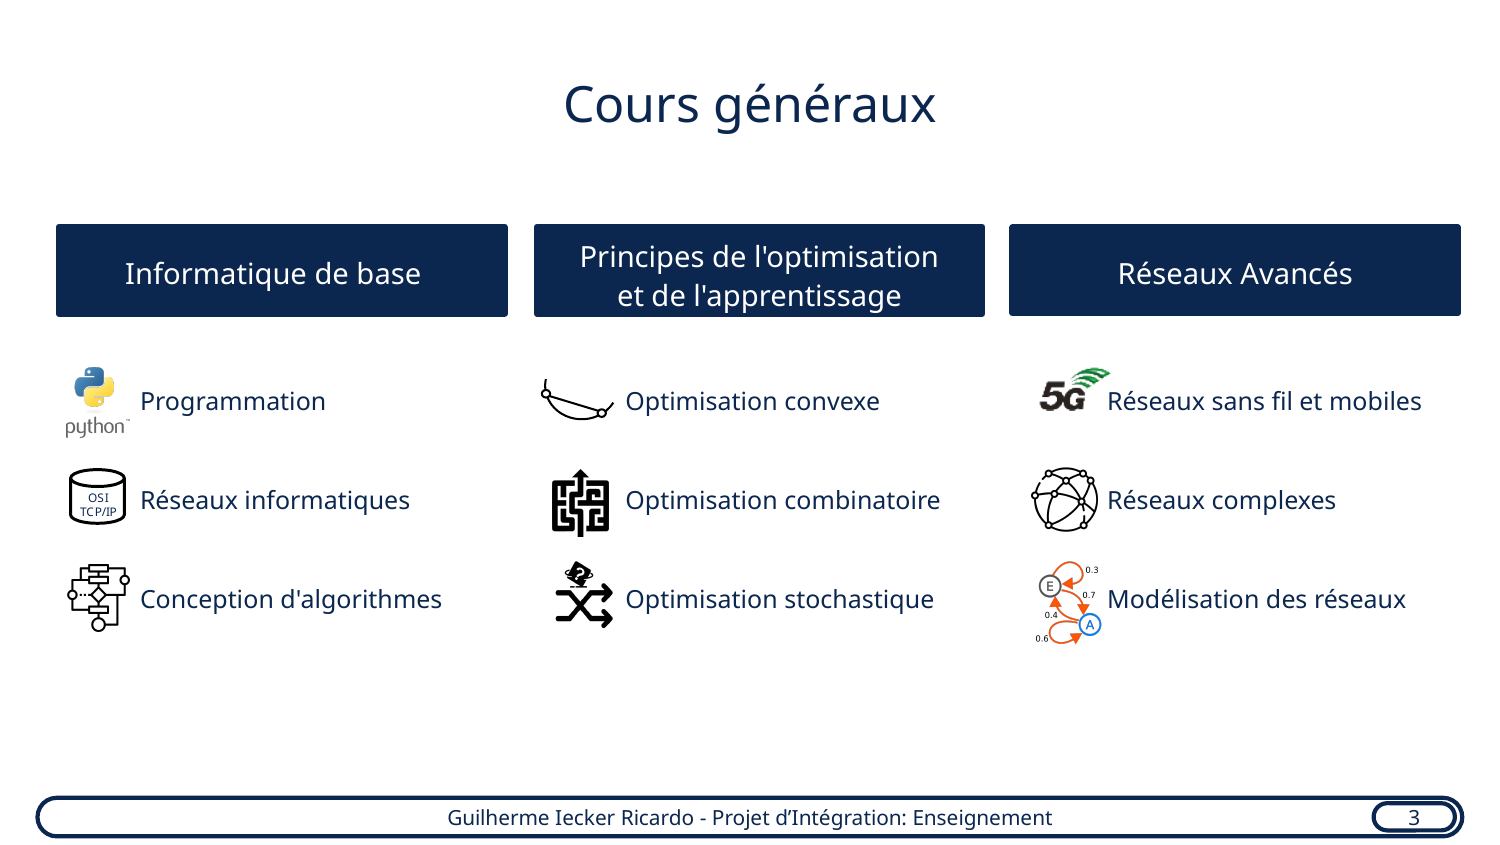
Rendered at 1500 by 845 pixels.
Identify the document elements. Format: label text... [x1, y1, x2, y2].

text_box Principes de l'optimisation et de l'apprentissage [551, 228, 968, 312]
text_box Réseaux sans fil et mobiles Réseaux complexes Modélisation des réseaux [1053, 374, 1500, 624]
picture [1031, 466, 1098, 533]
picture [65, 564, 132, 632]
text_box 3 [1373, 803, 1455, 831]
picture [540, 378, 615, 421]
picture [66, 367, 130, 438]
picture [1026, 362, 1123, 411]
text_box [58, 226, 505, 314]
text_box Guilherme Iecker Ricardo - Projet d’Intégration: Enseignement [37, 797, 1463, 837]
text_box Réseaux Avancés [1063, 245, 1407, 295]
picture [552, 469, 609, 537]
text_box Optimisation convexe Optimisation combinatoire Optimisation stochastique [572, 374, 1023, 624]
text_box [1012, 227, 1459, 313]
picture [554, 557, 614, 638]
text_box Informatique de base [110, 245, 454, 295]
picture [69, 468, 128, 537]
picture [1024, 556, 1121, 653]
title Cours généraux [230, 57, 1270, 213]
text_box Programmation Réseaux informatiques Conception d'algorithmes [86, 374, 537, 723]
text_box [536, 226, 983, 314]
